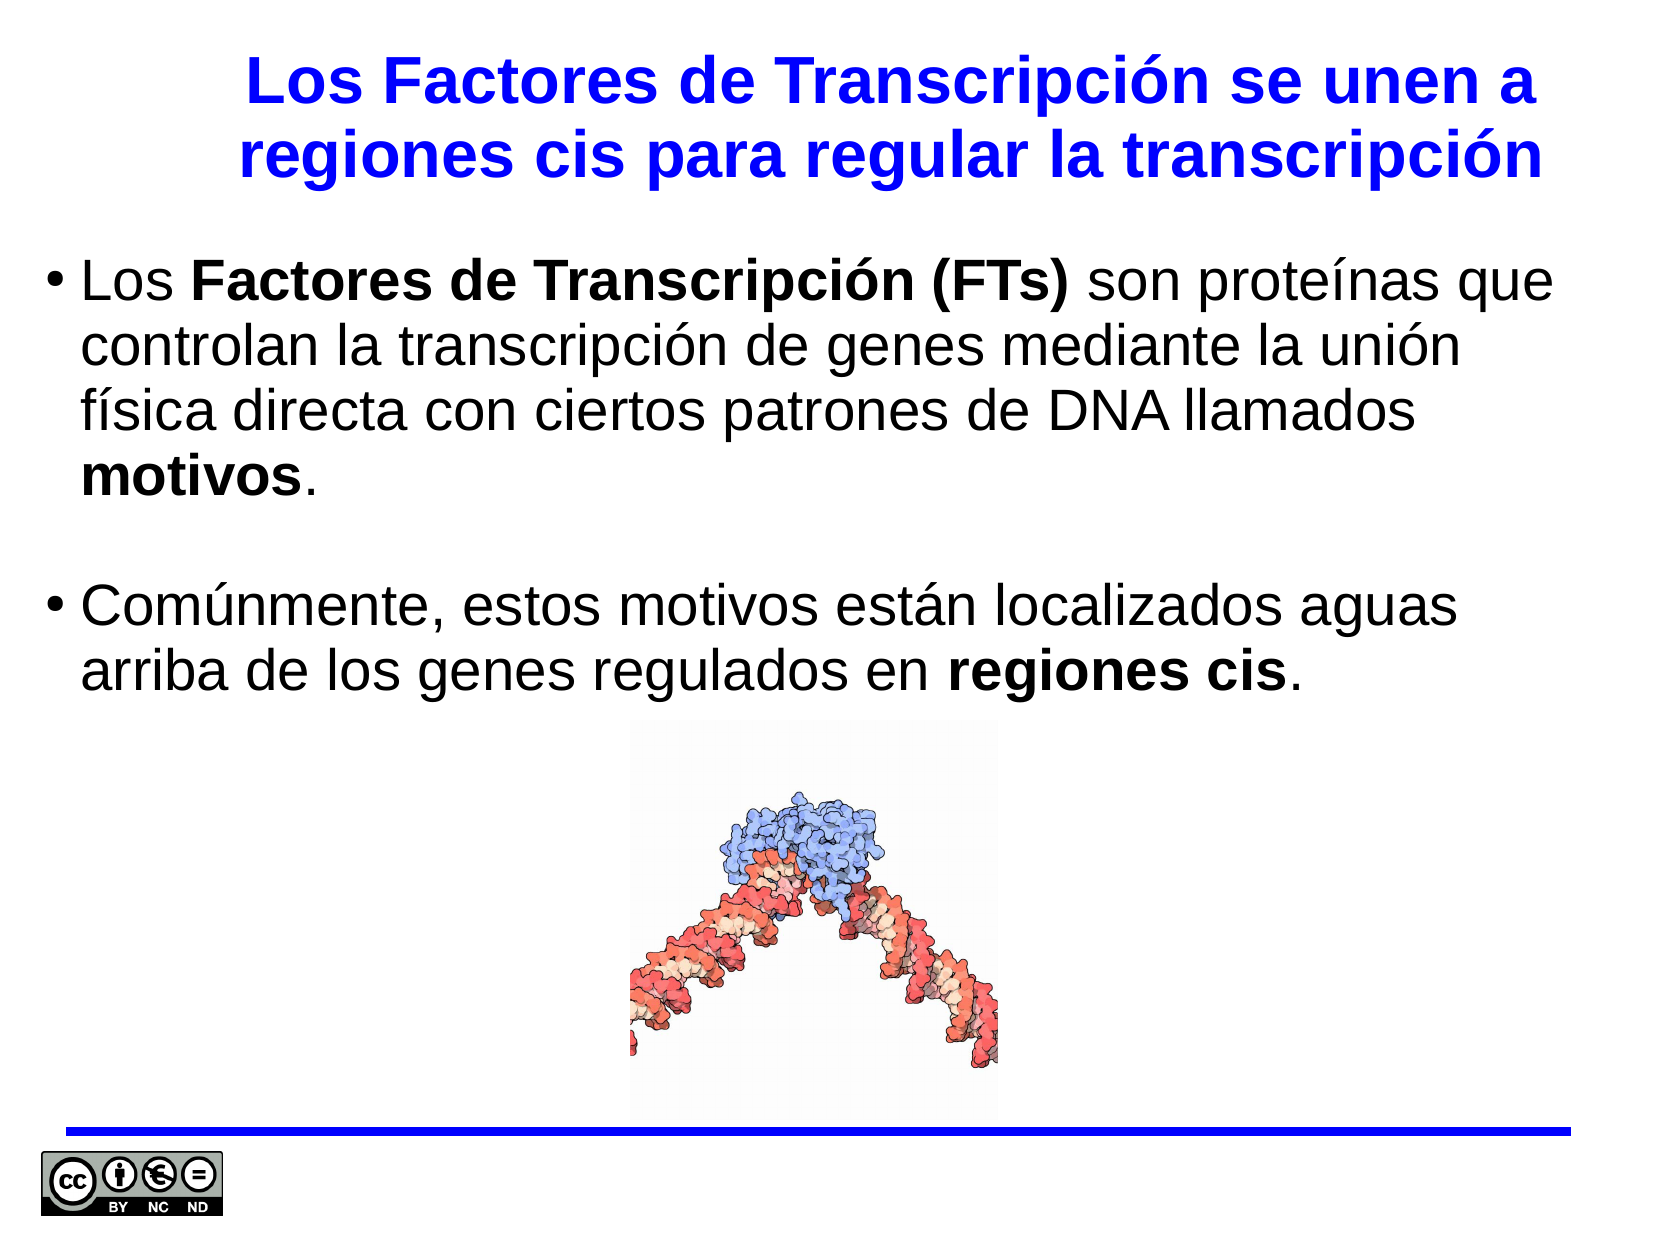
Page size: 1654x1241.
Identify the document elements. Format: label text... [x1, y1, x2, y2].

title Los Factores de Transcripción se unen a regiones cis para regular la transcripción [147, 13, 1636, 222]
picture [630, 720, 998, 1120]
text_box Los Factores de Transcripción (FTs) son proteínas que controlan la transcripción de genes mediante la unión física directa con ciertos patrones de DNA llamados motivos. Comúnmente, estos motivos están localizados aguas arriba de los genes regulados en regiones cis. [30, 240, 1591, 775]
picture [41, 1151, 223, 1216]
